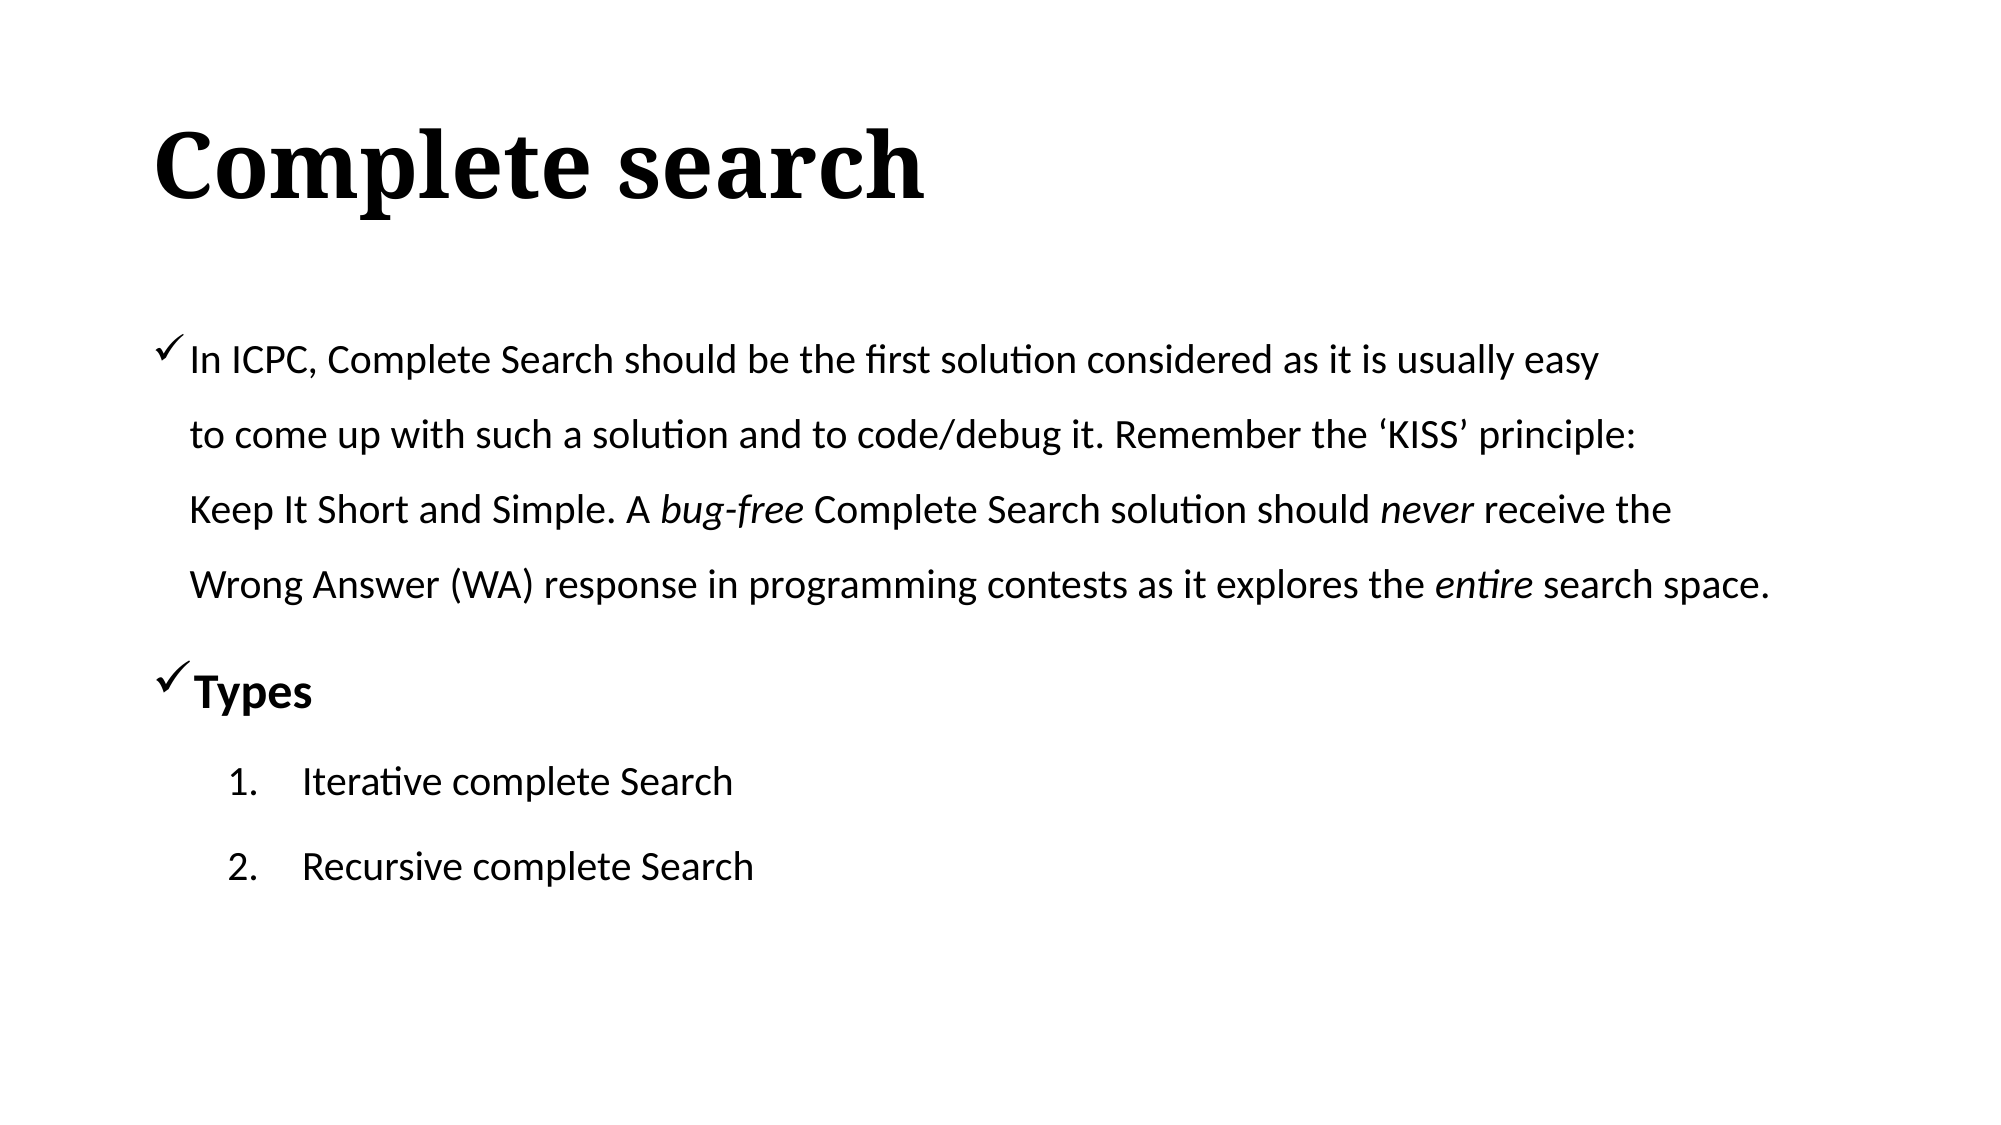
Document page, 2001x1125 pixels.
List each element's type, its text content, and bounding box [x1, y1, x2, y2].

text_box In ICPC, Complete Search should be the first solution considered as it is usually easy to come up with such a solution and to code/debug it. Remember the ‘KISS’ principle: Keep It Short and Simple. A bug-free Complete Search solution should never receive the Wrong Answer (WA) response in programming contests as it explores the entire search space. Types Iterative complete Search Recursive complete Search [137, 299, 1863, 1014]
text_box Complete search [137, 59, 1863, 278]
